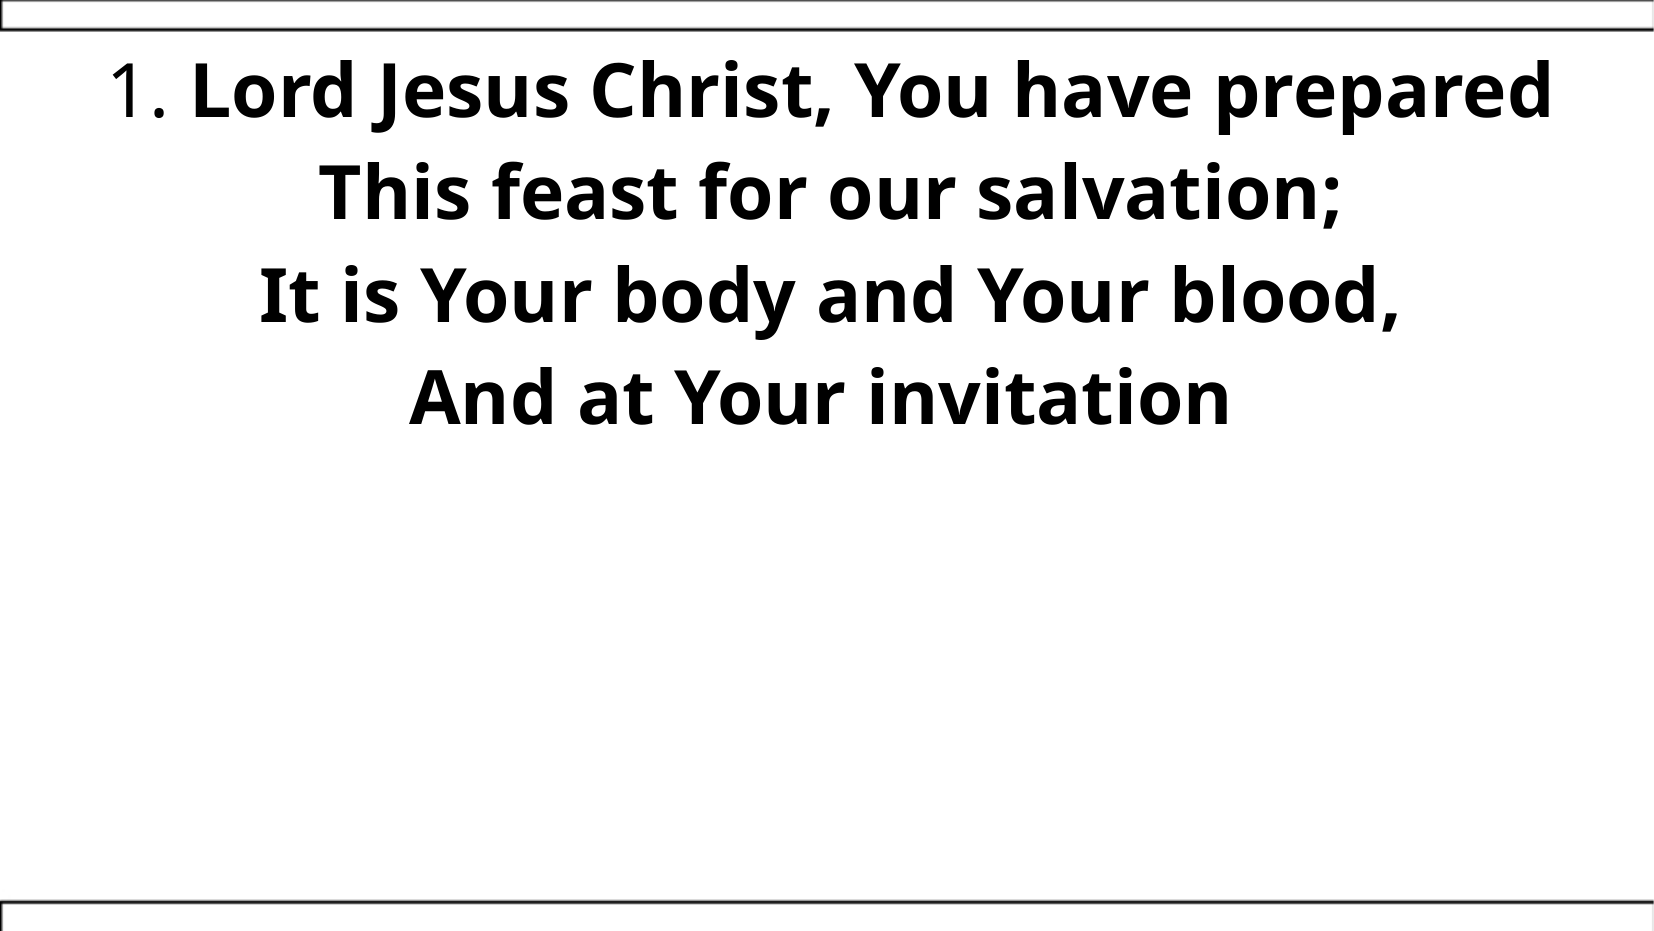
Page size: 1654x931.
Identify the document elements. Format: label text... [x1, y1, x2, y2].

text_box 1. Lord Jesus Christ, You have prepared This feast for our salvation; It is Your body and Your blood, And at Your invitation [88, 30, 1574, 445]
picture [0, 0, 1654, 931]
